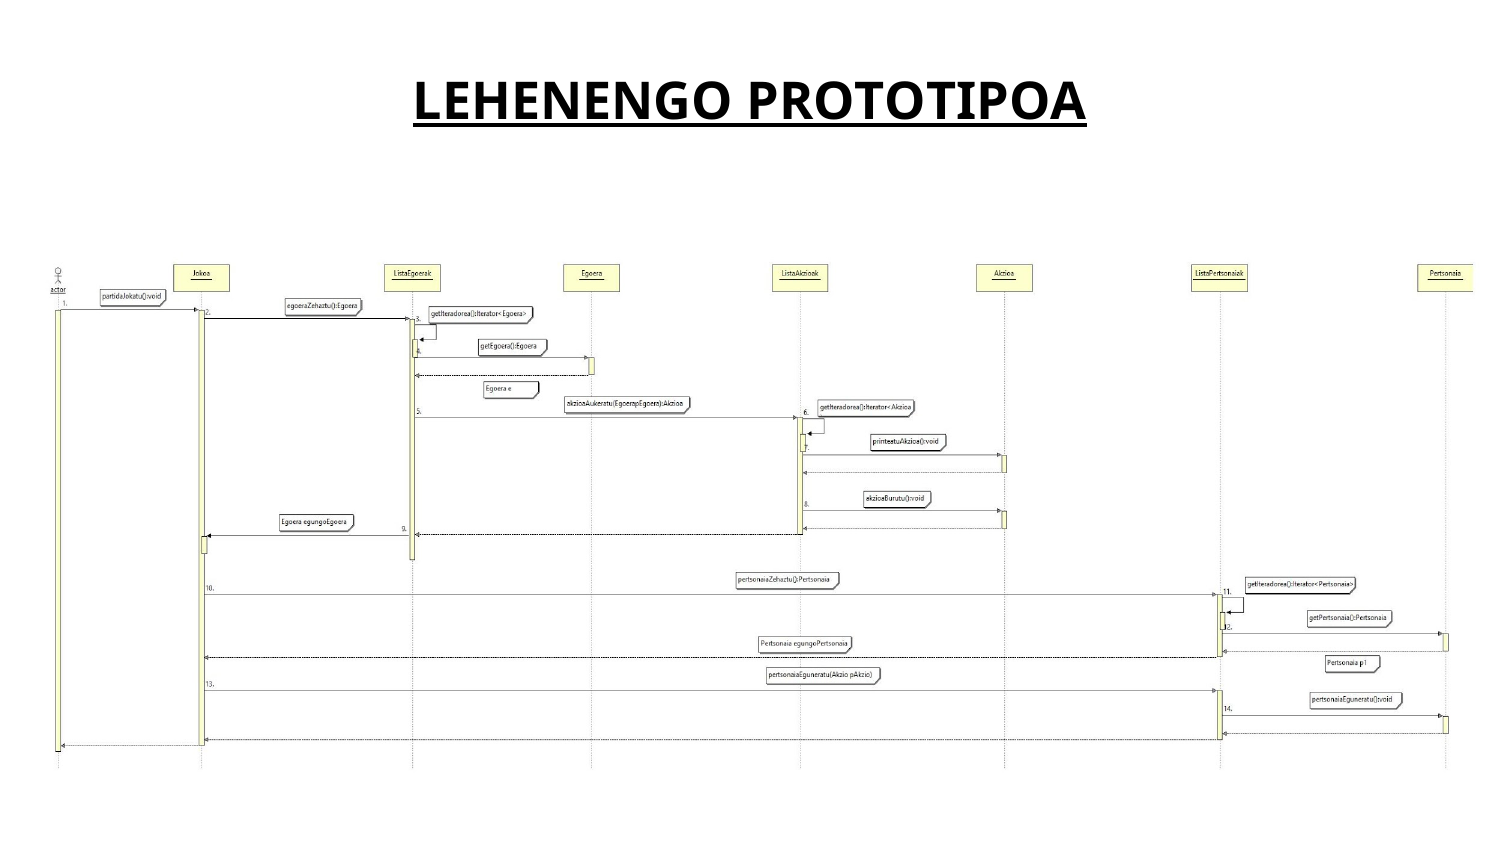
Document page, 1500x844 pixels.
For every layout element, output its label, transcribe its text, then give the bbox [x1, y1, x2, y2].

picture [0, 252, 1500, 799]
text_box LEHENENGO PROTOTIPOA [303, 52, 1197, 148]
